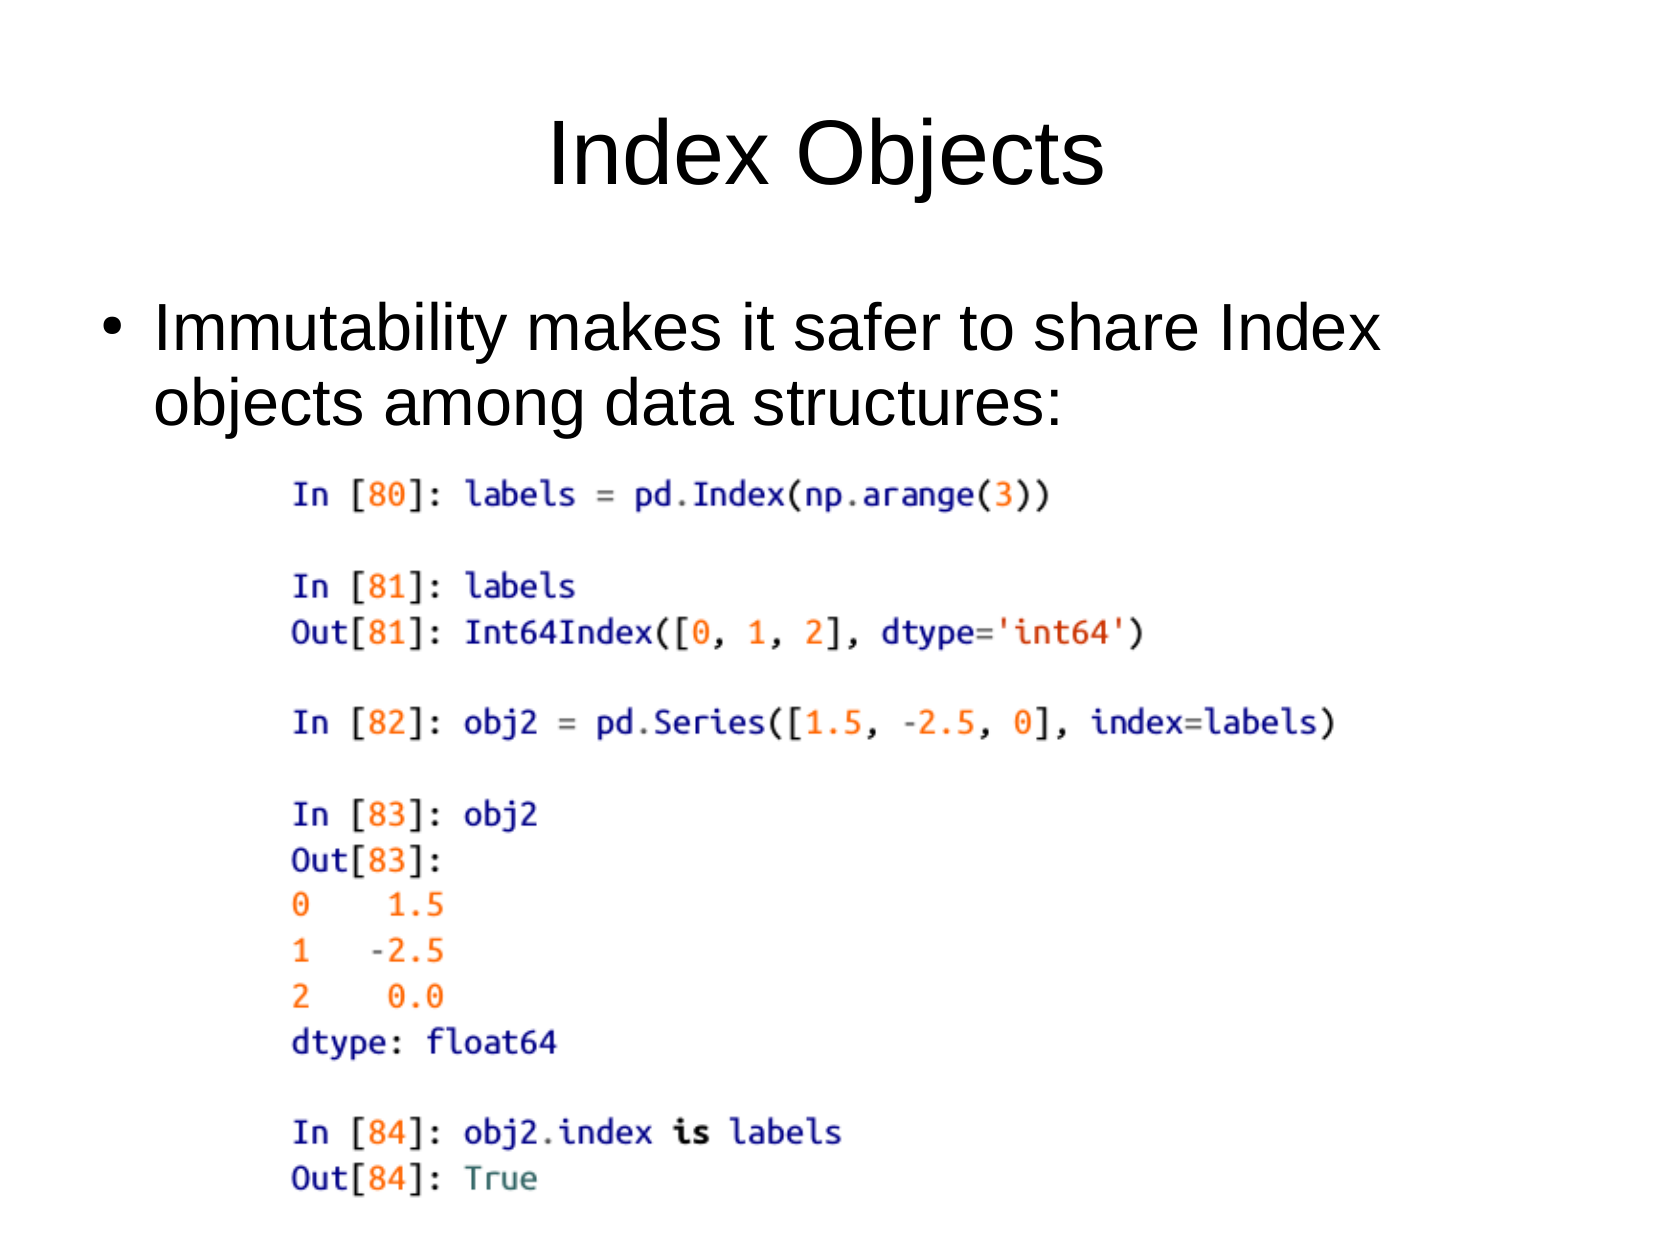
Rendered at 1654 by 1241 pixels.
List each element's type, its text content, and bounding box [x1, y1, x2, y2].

title Index Objects [82, 49, 1571, 257]
picture [288, 464, 1351, 1216]
list Immutability makes it safer to share Index objects among data structures: [82, 290, 1571, 1010]
